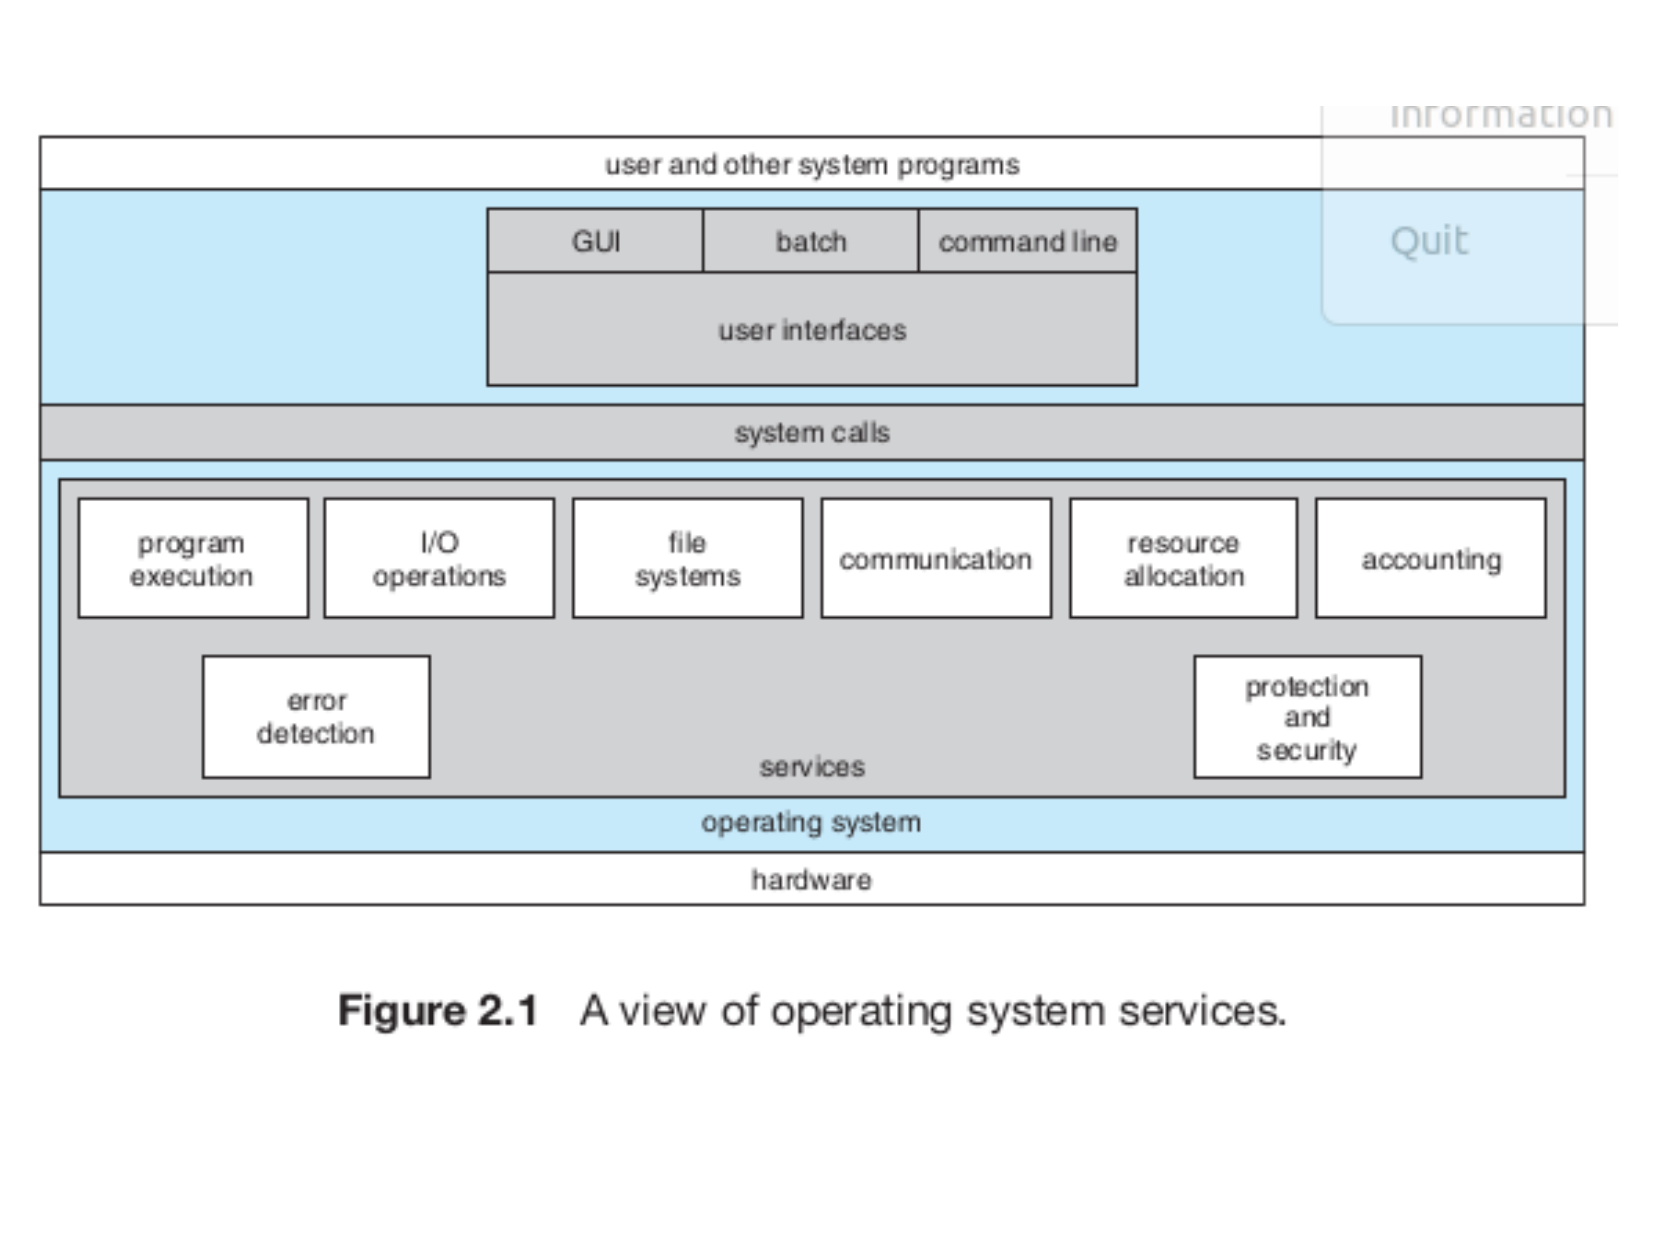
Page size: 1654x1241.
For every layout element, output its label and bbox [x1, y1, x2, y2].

picture [0, 106, 1619, 1059]
